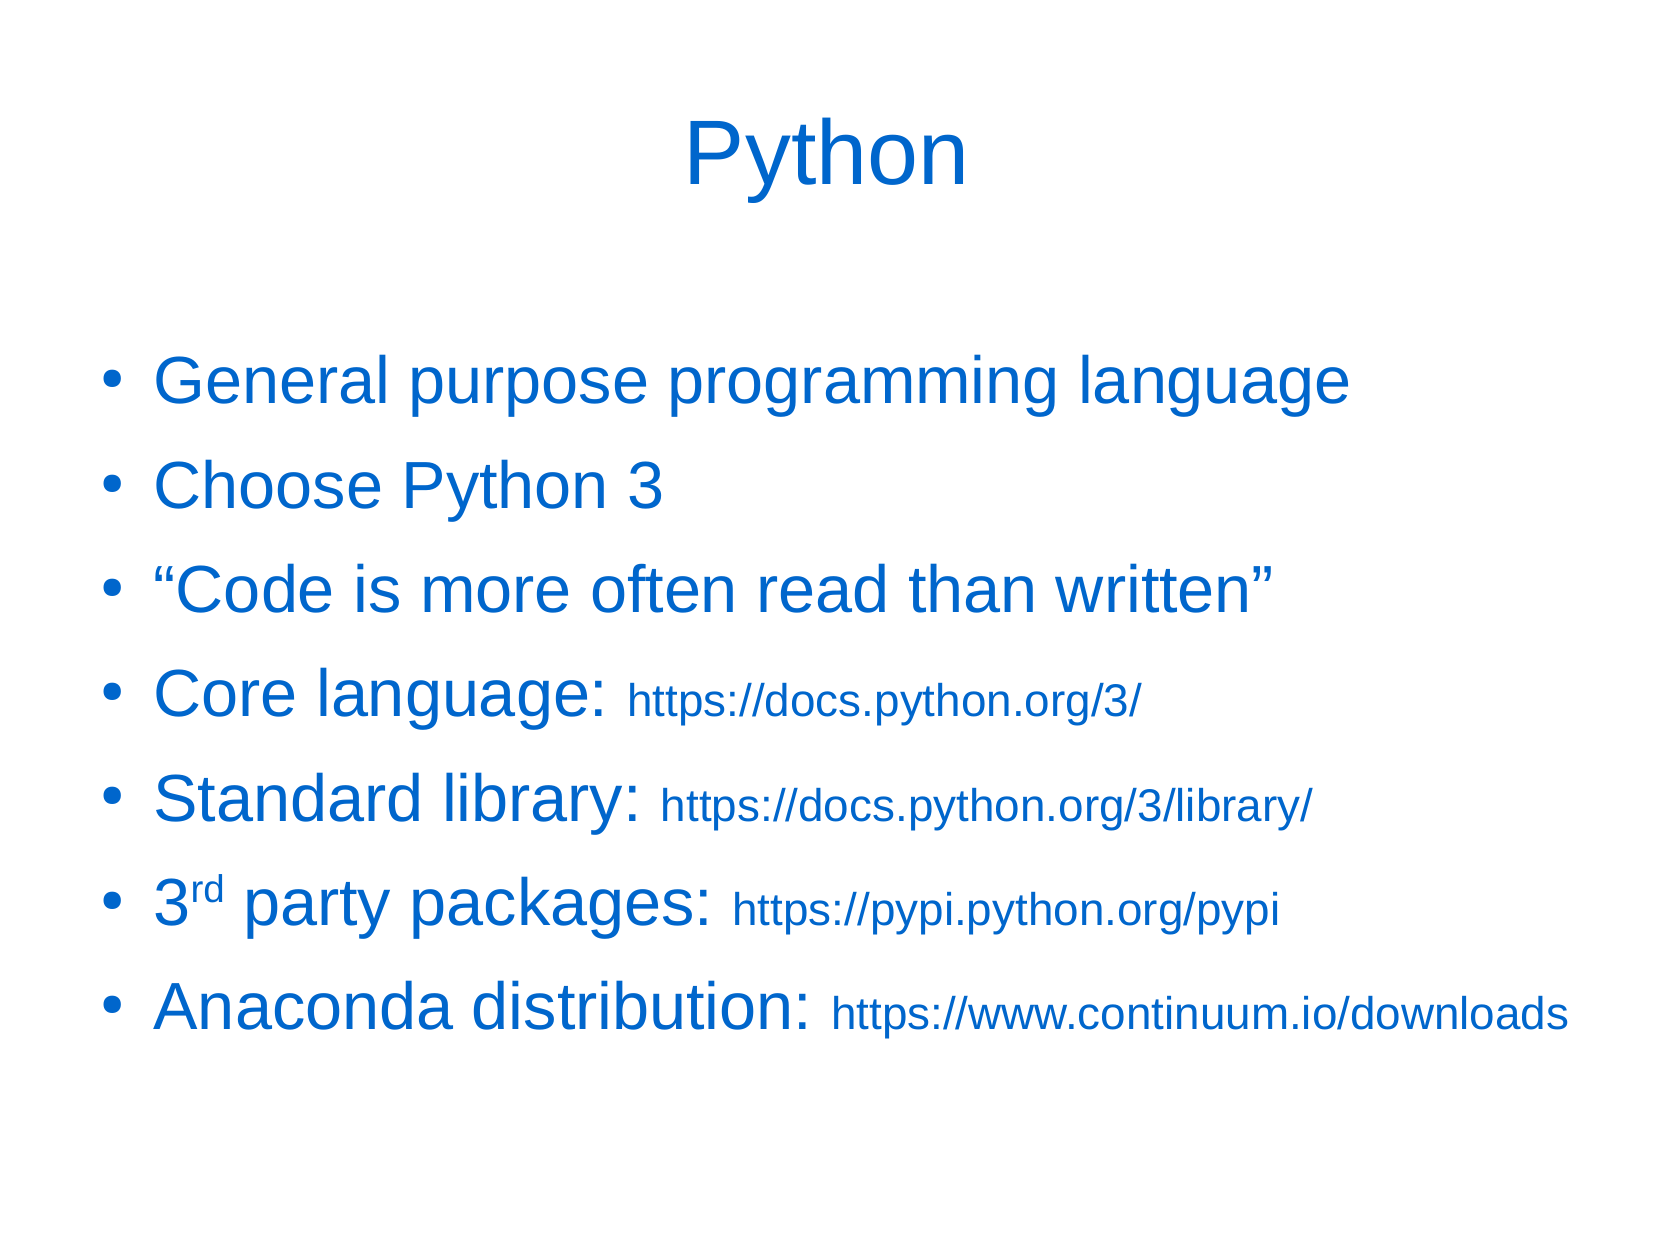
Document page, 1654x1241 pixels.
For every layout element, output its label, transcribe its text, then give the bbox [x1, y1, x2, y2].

title Python [82, 49, 1571, 257]
list General purpose programming language Choose Python 3 “Code is more often read than written” Core language: https://docs.python.org/3/ Standard library: https://docs.python.org/3/library/ 3rd party packages: https://pypi.python.org/pypi Anaconda distribution: https://www.continuum.io/downloads [82, 343, 1571, 1063]
